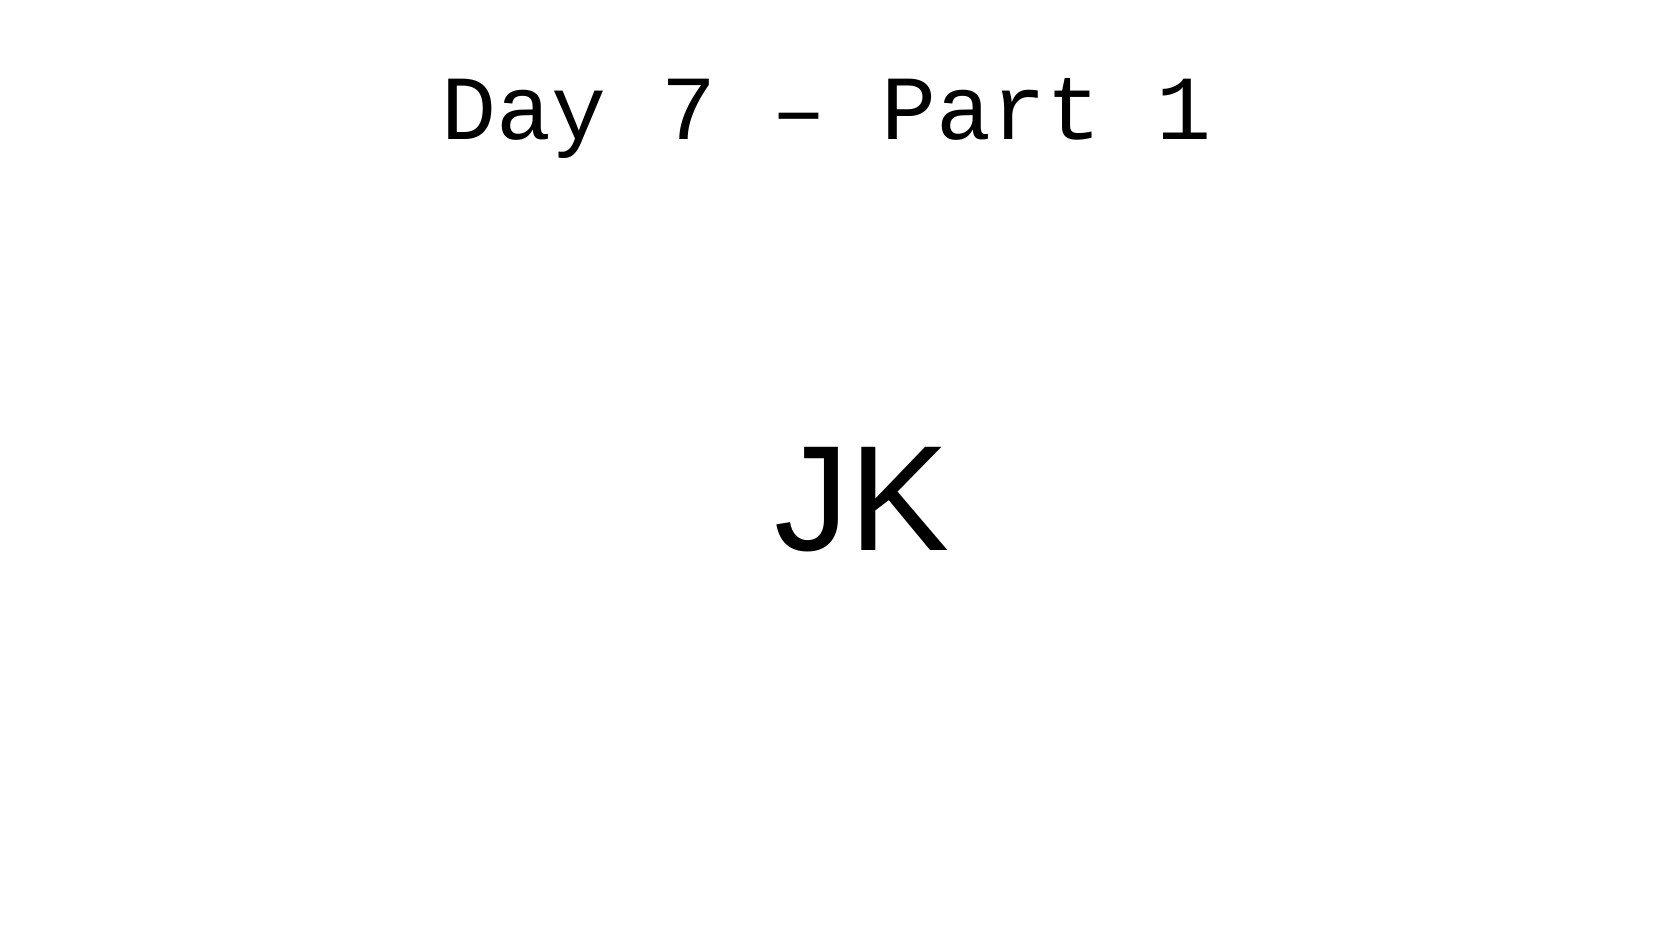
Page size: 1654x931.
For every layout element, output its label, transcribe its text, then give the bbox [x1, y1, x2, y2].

list JK [82, 217, 1571, 758]
title Day 7 – Part 1 [82, 37, 1571, 193]
